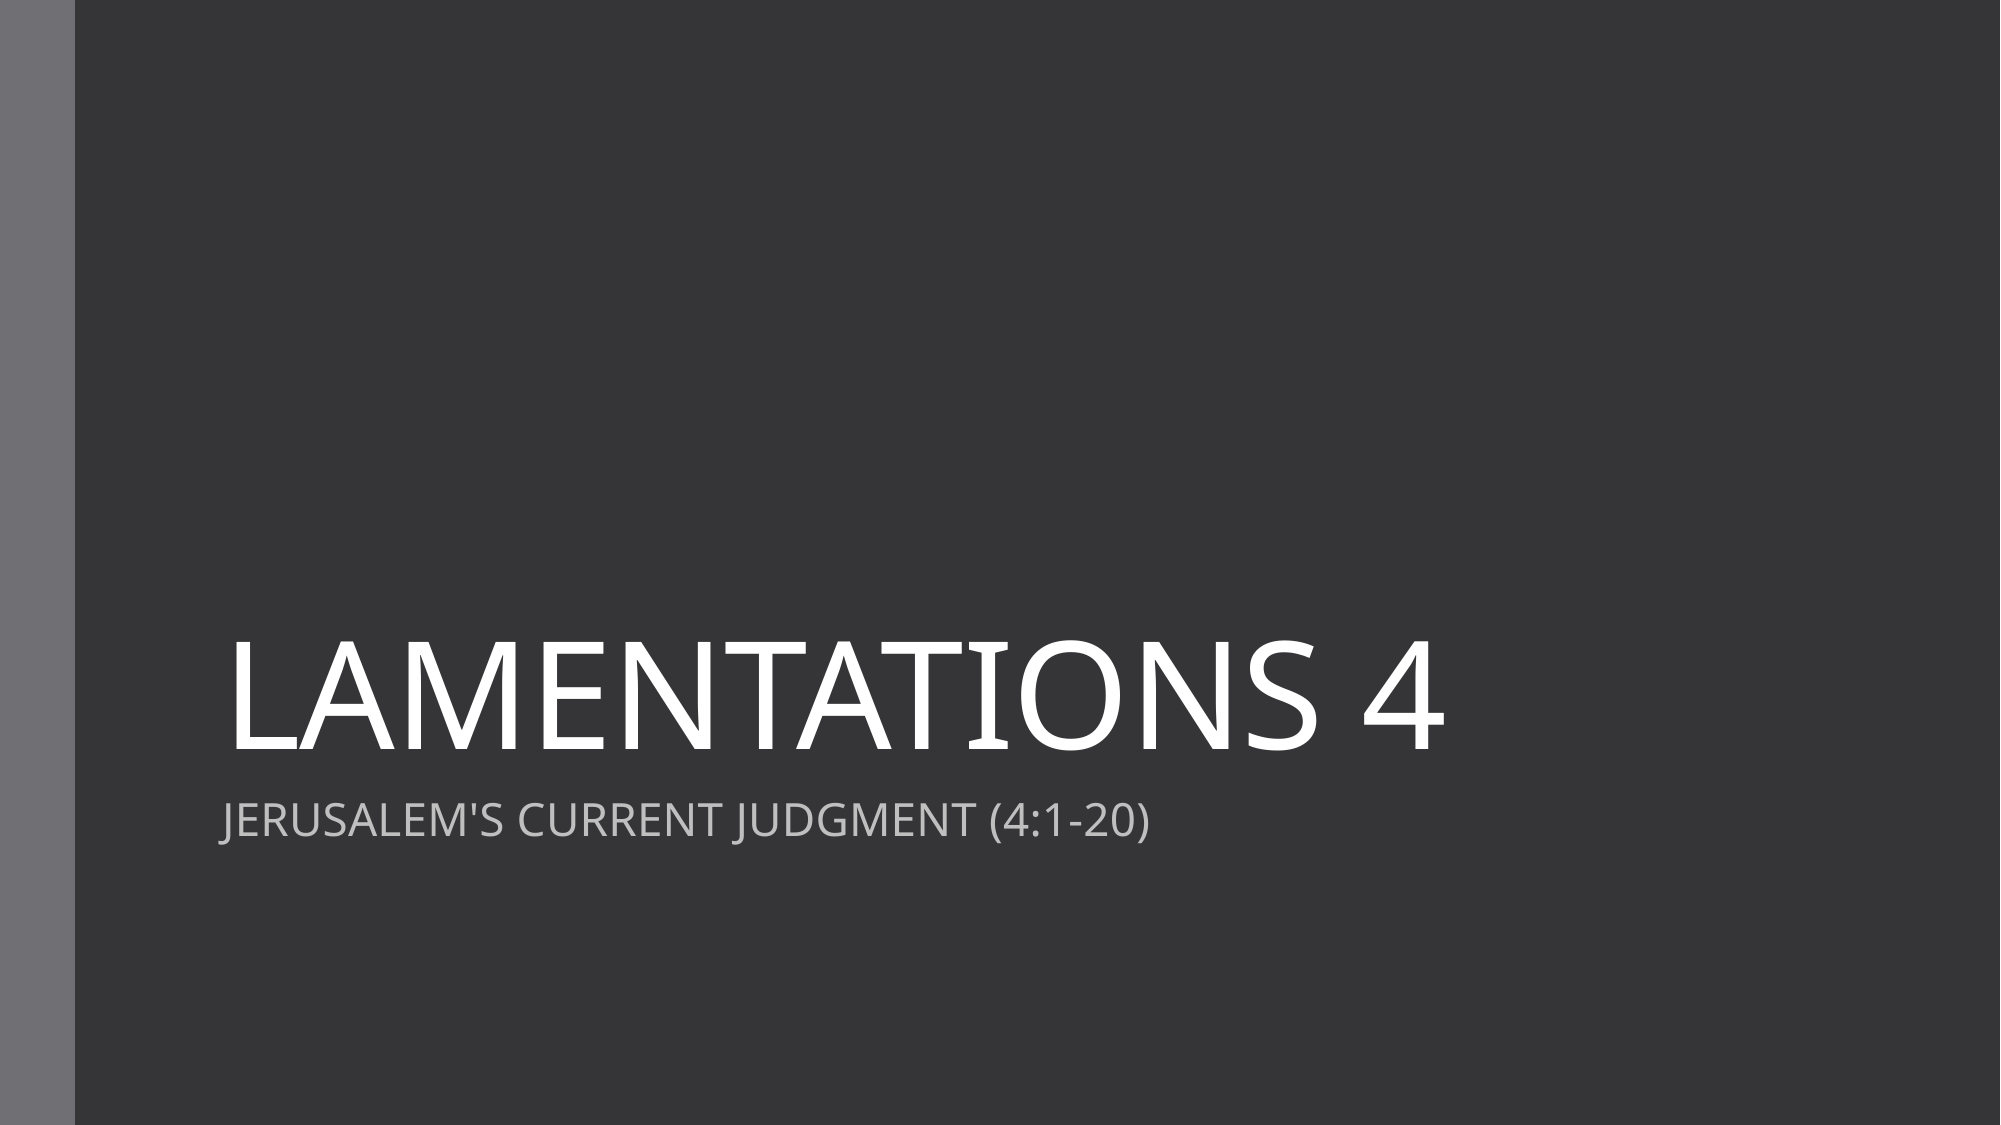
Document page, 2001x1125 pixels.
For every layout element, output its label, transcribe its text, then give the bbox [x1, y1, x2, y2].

subtitle JERUSALEM'S CURRENT JUDGMENT (4:1-20) [206, 787, 1752, 1066]
title LAMENTATIONS 4 [206, 124, 1752, 787]
